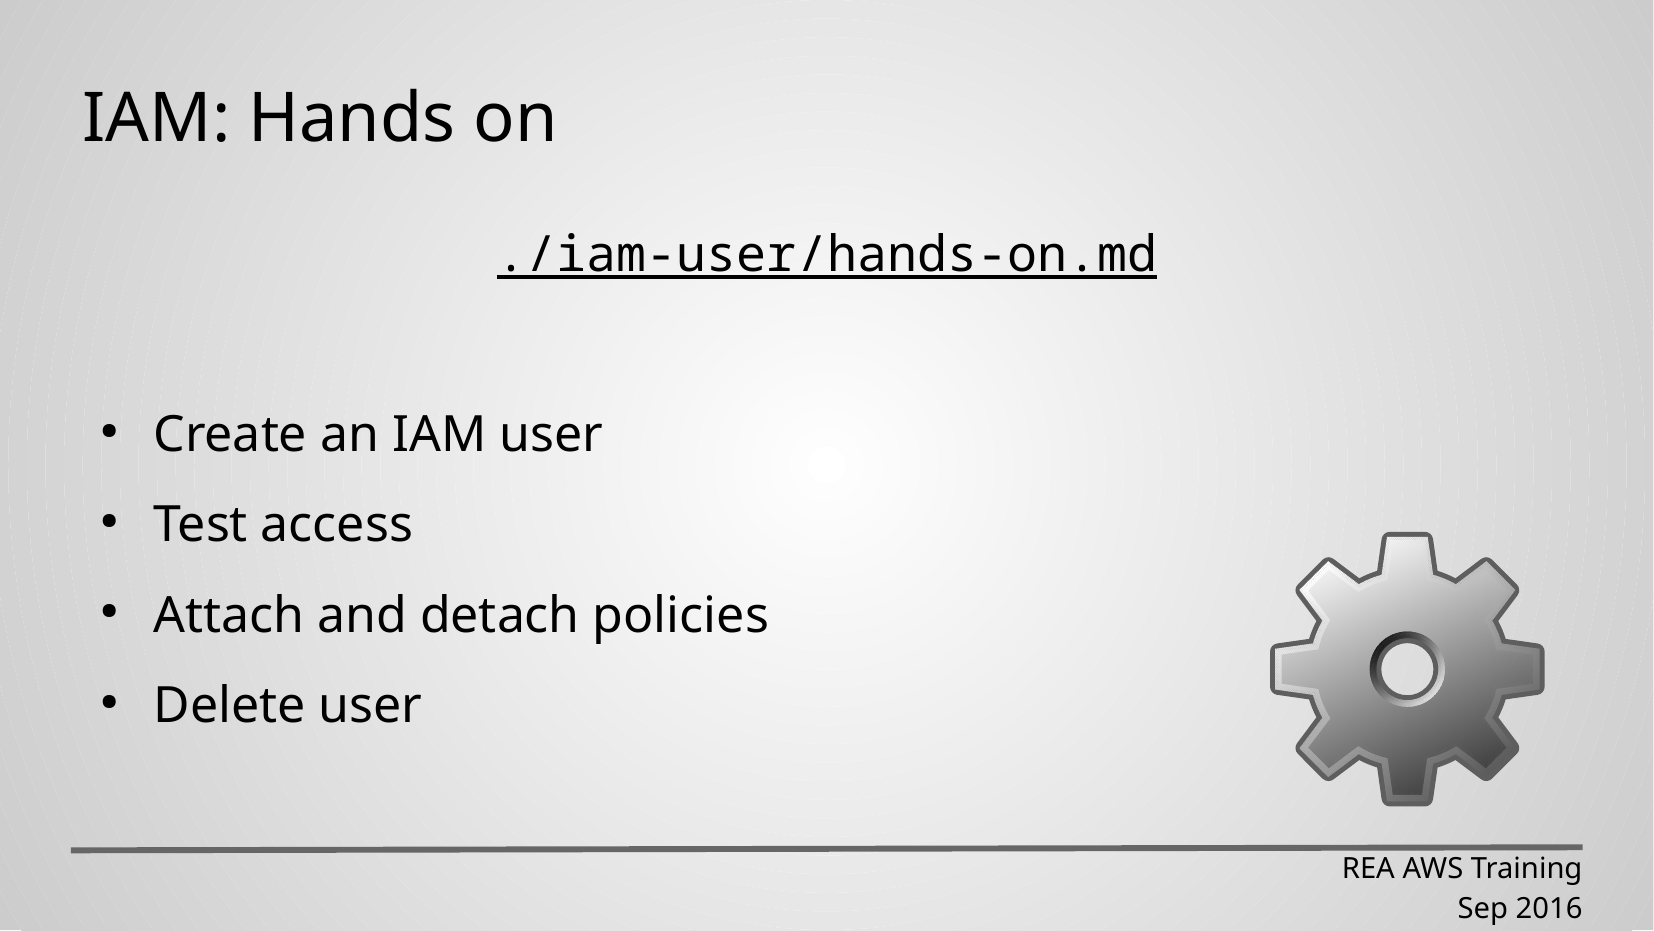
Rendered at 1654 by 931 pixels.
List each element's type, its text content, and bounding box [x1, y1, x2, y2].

list ./iam-user/hands-on.md Create an IAM user Test access Attach and detach policies Delete user [82, 217, 1571, 827]
title IAM: Hands on [82, 36, 1571, 193]
picture [1228, 485, 1583, 840]
